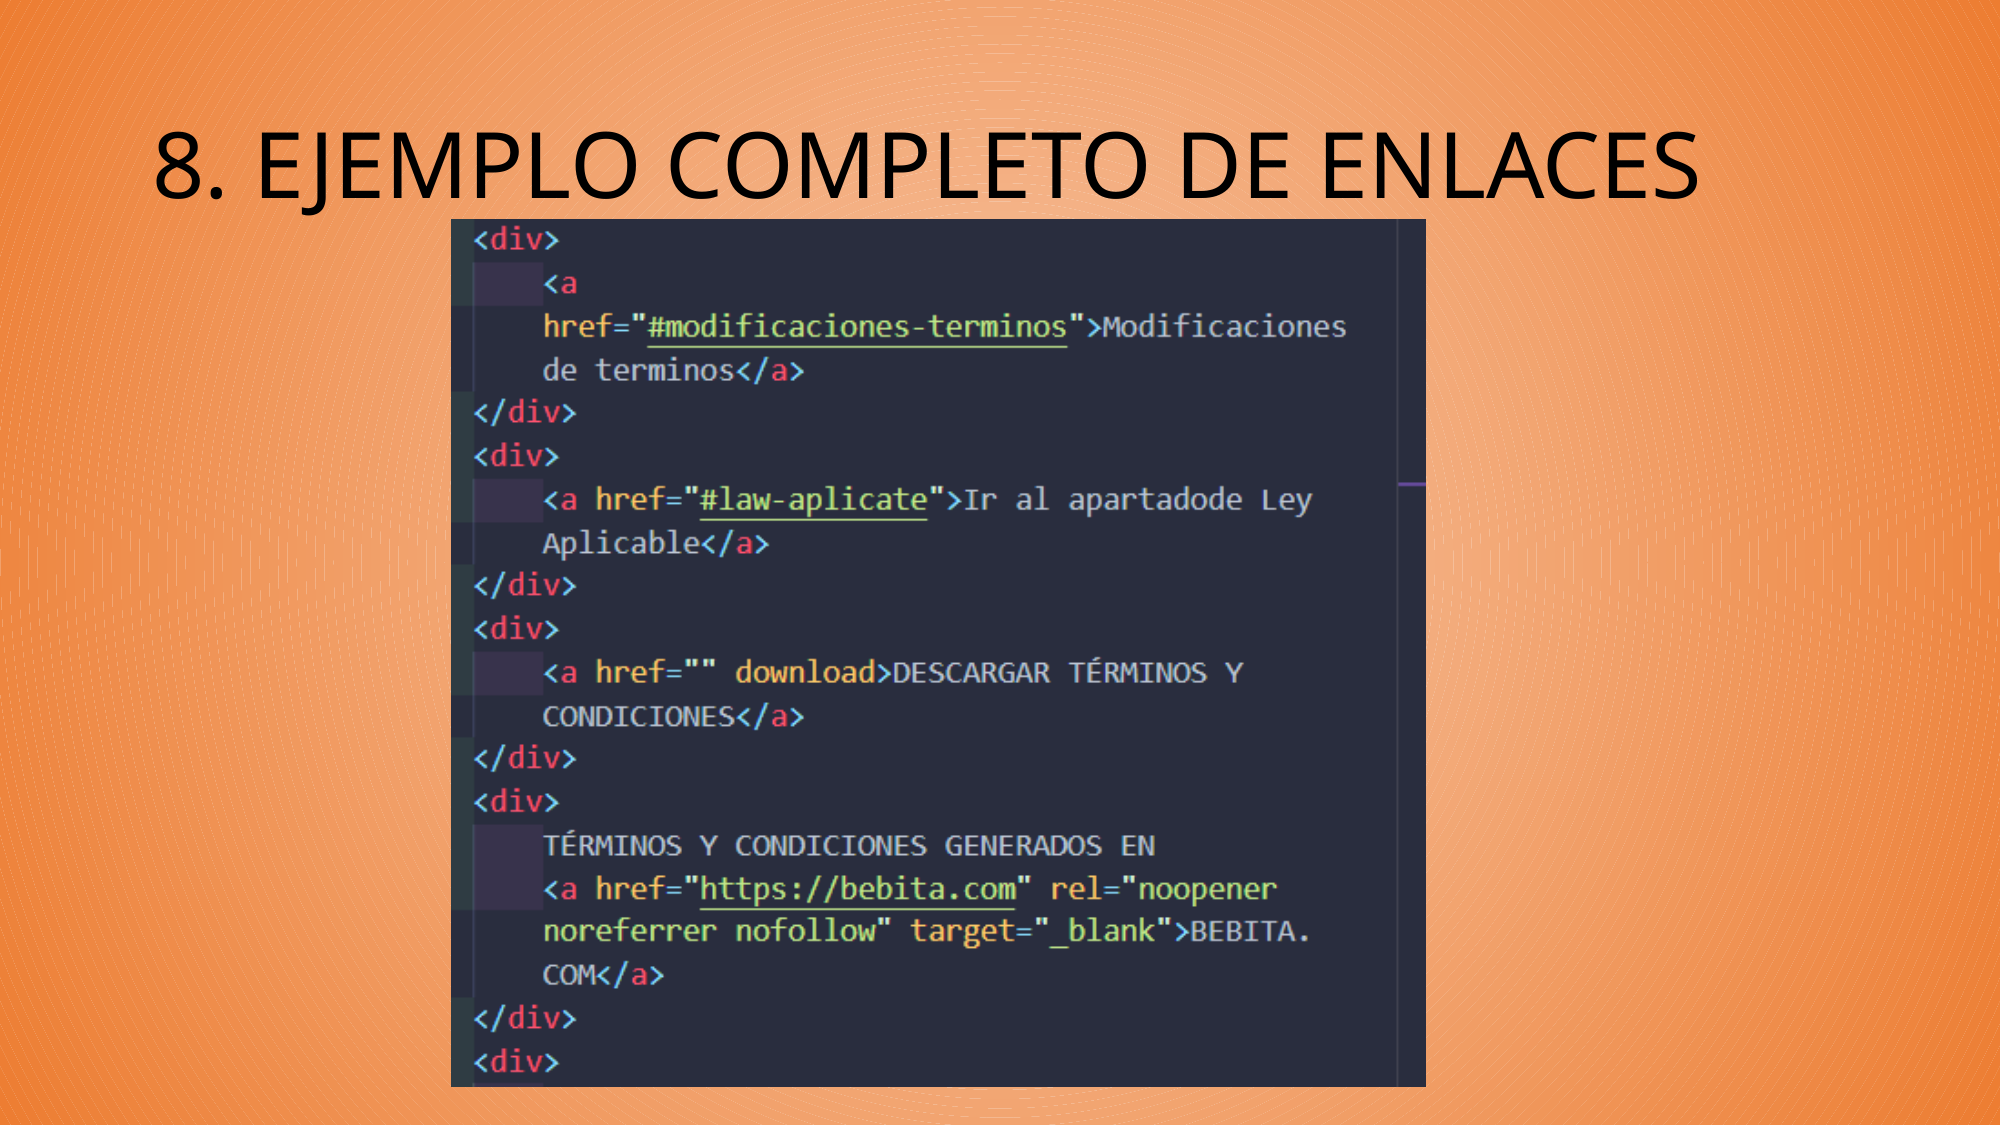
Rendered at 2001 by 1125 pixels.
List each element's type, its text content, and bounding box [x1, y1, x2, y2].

picture [451, 219, 1426, 1087]
title 8. EJEMPLO COMPLETO DE ENLACES [137, 59, 1863, 278]
